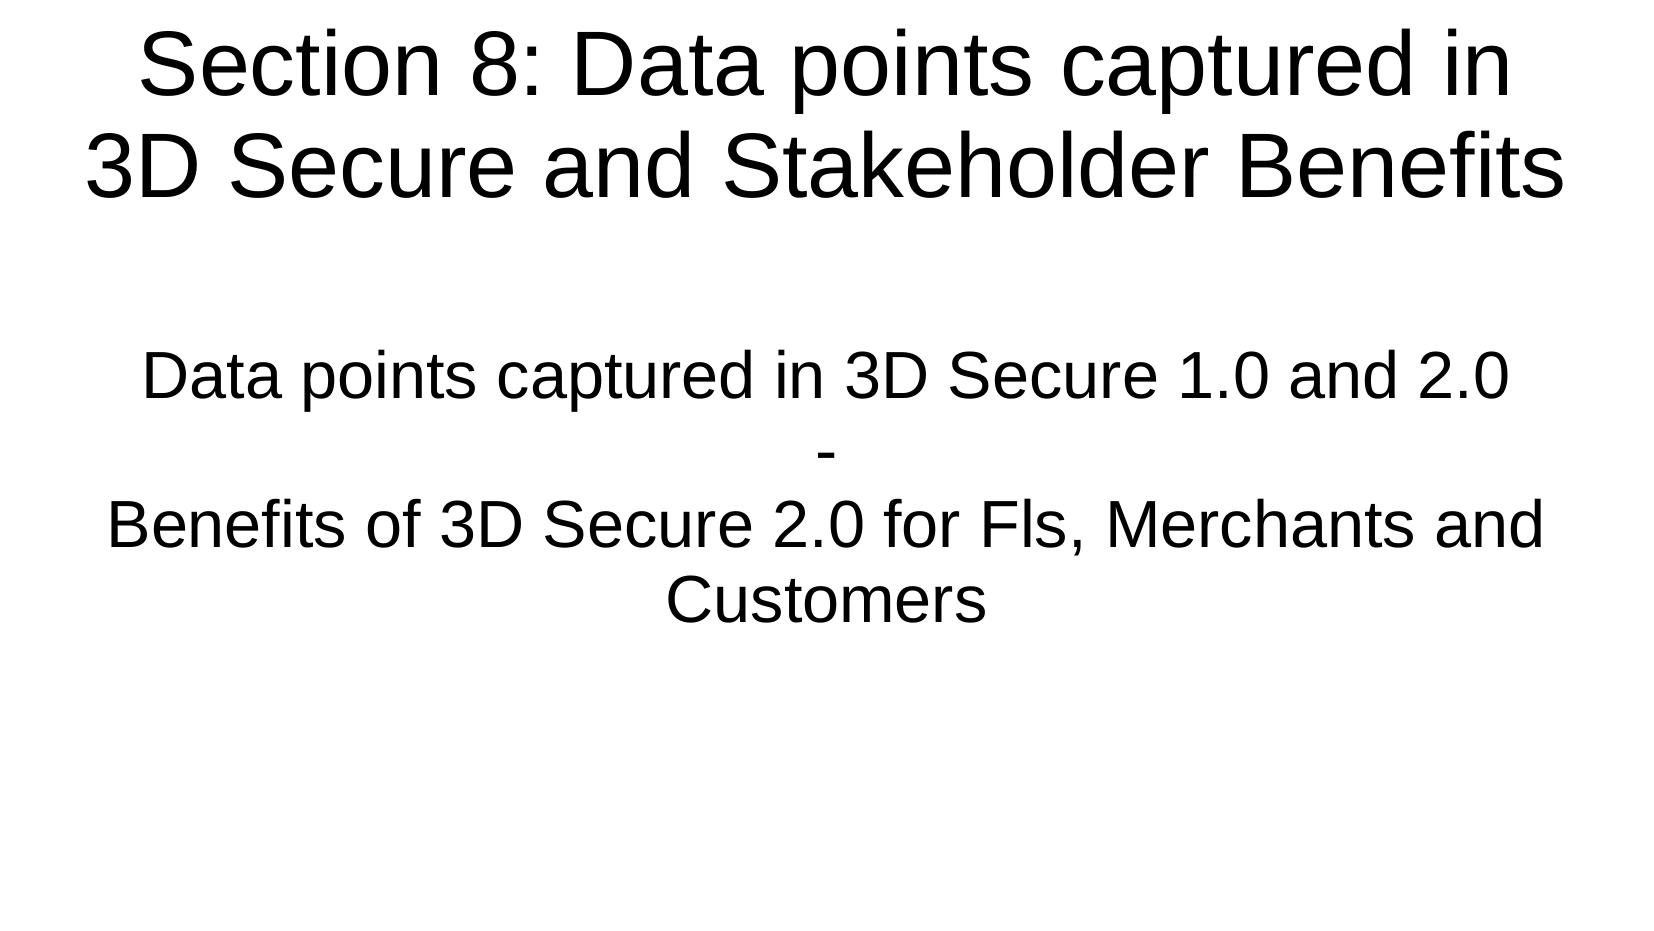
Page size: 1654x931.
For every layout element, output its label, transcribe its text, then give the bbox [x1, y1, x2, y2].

subtitle Data points captured in 3D Secure 1.0 and 2.0 - Benefits of 3D Secure 2.0 for Fls, Merchants and Customers [82, 217, 1571, 758]
title Section 8: Data points captured in 3D Secure and Stakeholder Benefits [82, 12, 1571, 217]
